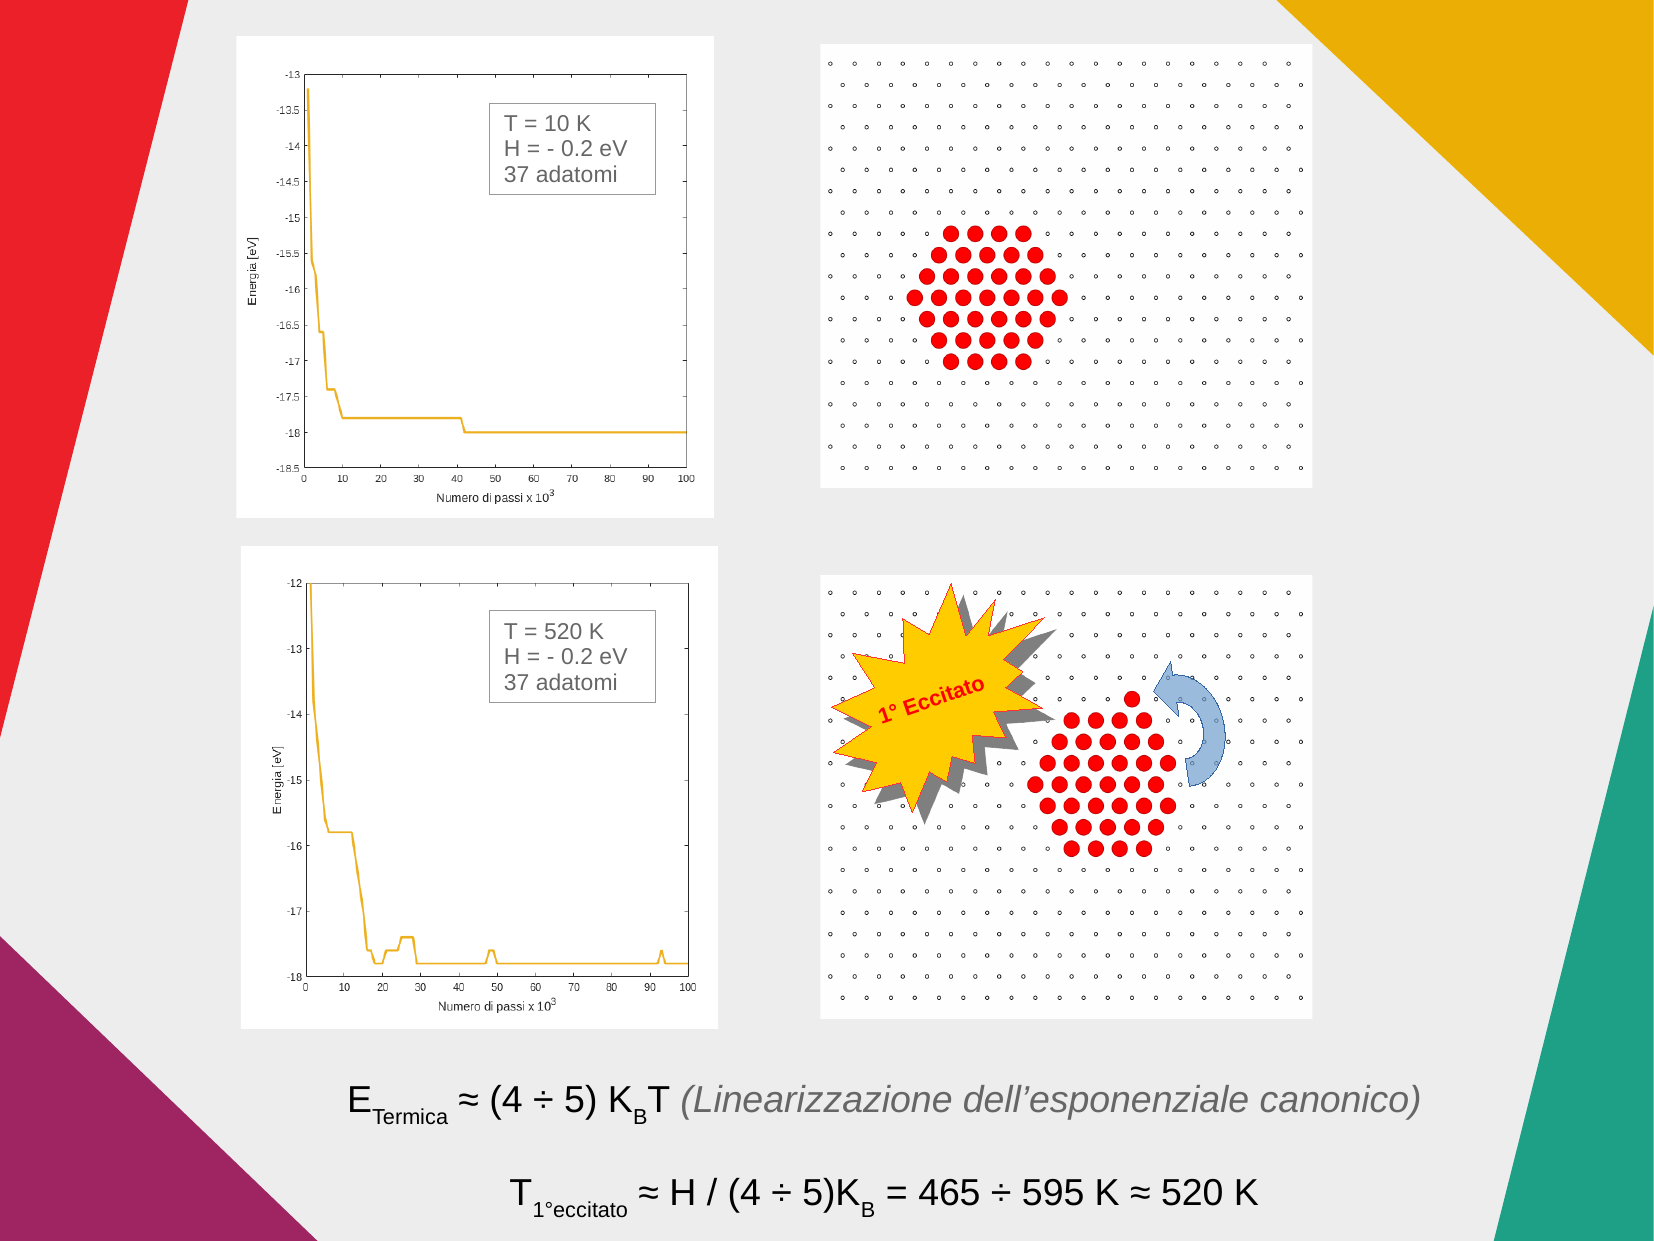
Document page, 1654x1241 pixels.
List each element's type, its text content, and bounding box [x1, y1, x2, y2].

picture [240, 546, 719, 1029]
text_box ETermica ≈ (4 ÷ 5) KBT (Linearizzazione dell’esponenziale canonico) T1°eccitato ≈ H / (4 ÷ 5)KB = 465 ÷ 595 K ≈ 520 K [195, 1070, 1574, 1230]
text_box T = 520 K H = - 0.2 eV 37 adatomi [489, 610, 656, 703]
picture [236, 36, 714, 518]
text_box [1153, 661, 1226, 787]
text_box 1° Eccitato [831, 583, 1045, 813]
picture [820, 575, 1313, 1019]
text_box T = 10 K H = - 0.2 eV 37 adatomi [489, 103, 656, 195]
picture [820, 44, 1313, 488]
